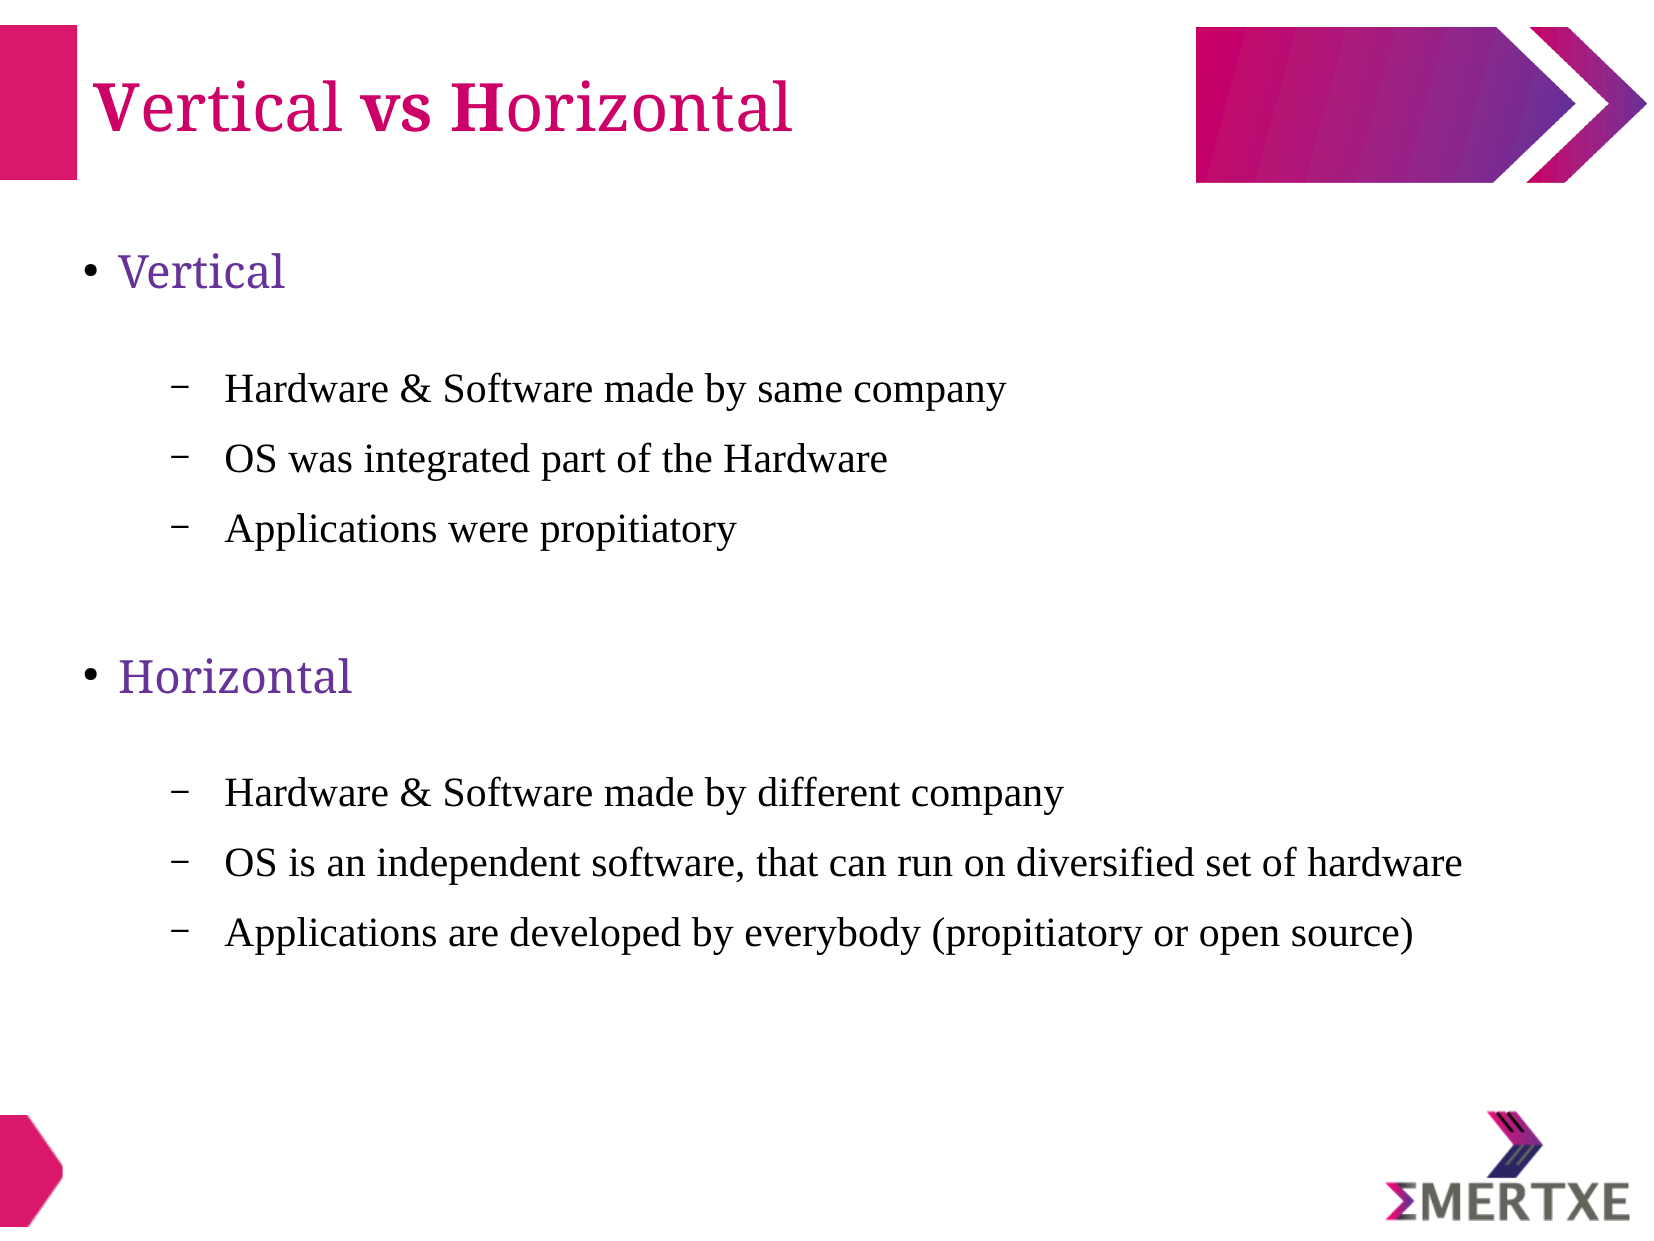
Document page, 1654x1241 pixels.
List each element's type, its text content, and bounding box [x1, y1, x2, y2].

title Vertical vs Horizontal [93, 2, 1571, 210]
list Vertical Hardware & Software made by same company OS was integrated part of the Hardware Applications were propitiatory Horizontal Hardware & Software made by different company OS is an independent software, that can run on diversified set of hardware Applications are developed by everybody (propitiatory or open source) [82, 240, 1571, 1081]
picture [1385, 1107, 1631, 1221]
picture [1571, 27, 1647, 183]
